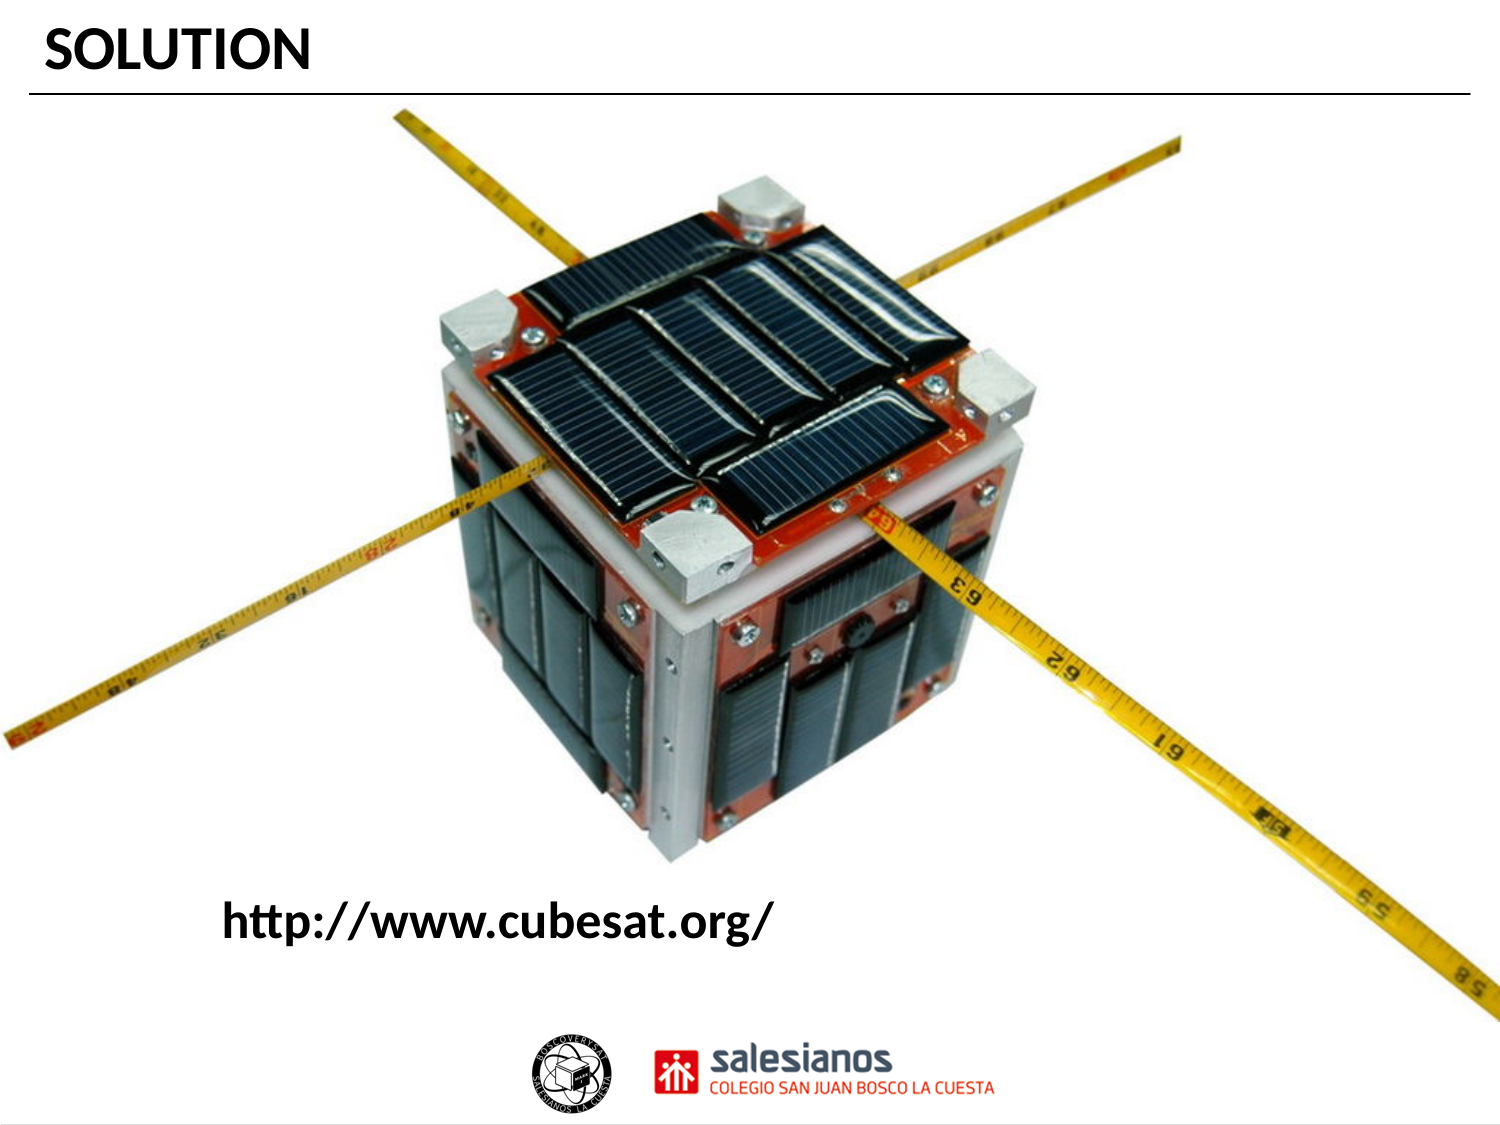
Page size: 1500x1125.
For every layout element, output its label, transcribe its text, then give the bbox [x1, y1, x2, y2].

picture [0, 0, 1500, 1125]
text_box SOLUTION [29, 0, 1472, 90]
text_box http://www.cubesat.org/ [58, 878, 938, 957]
